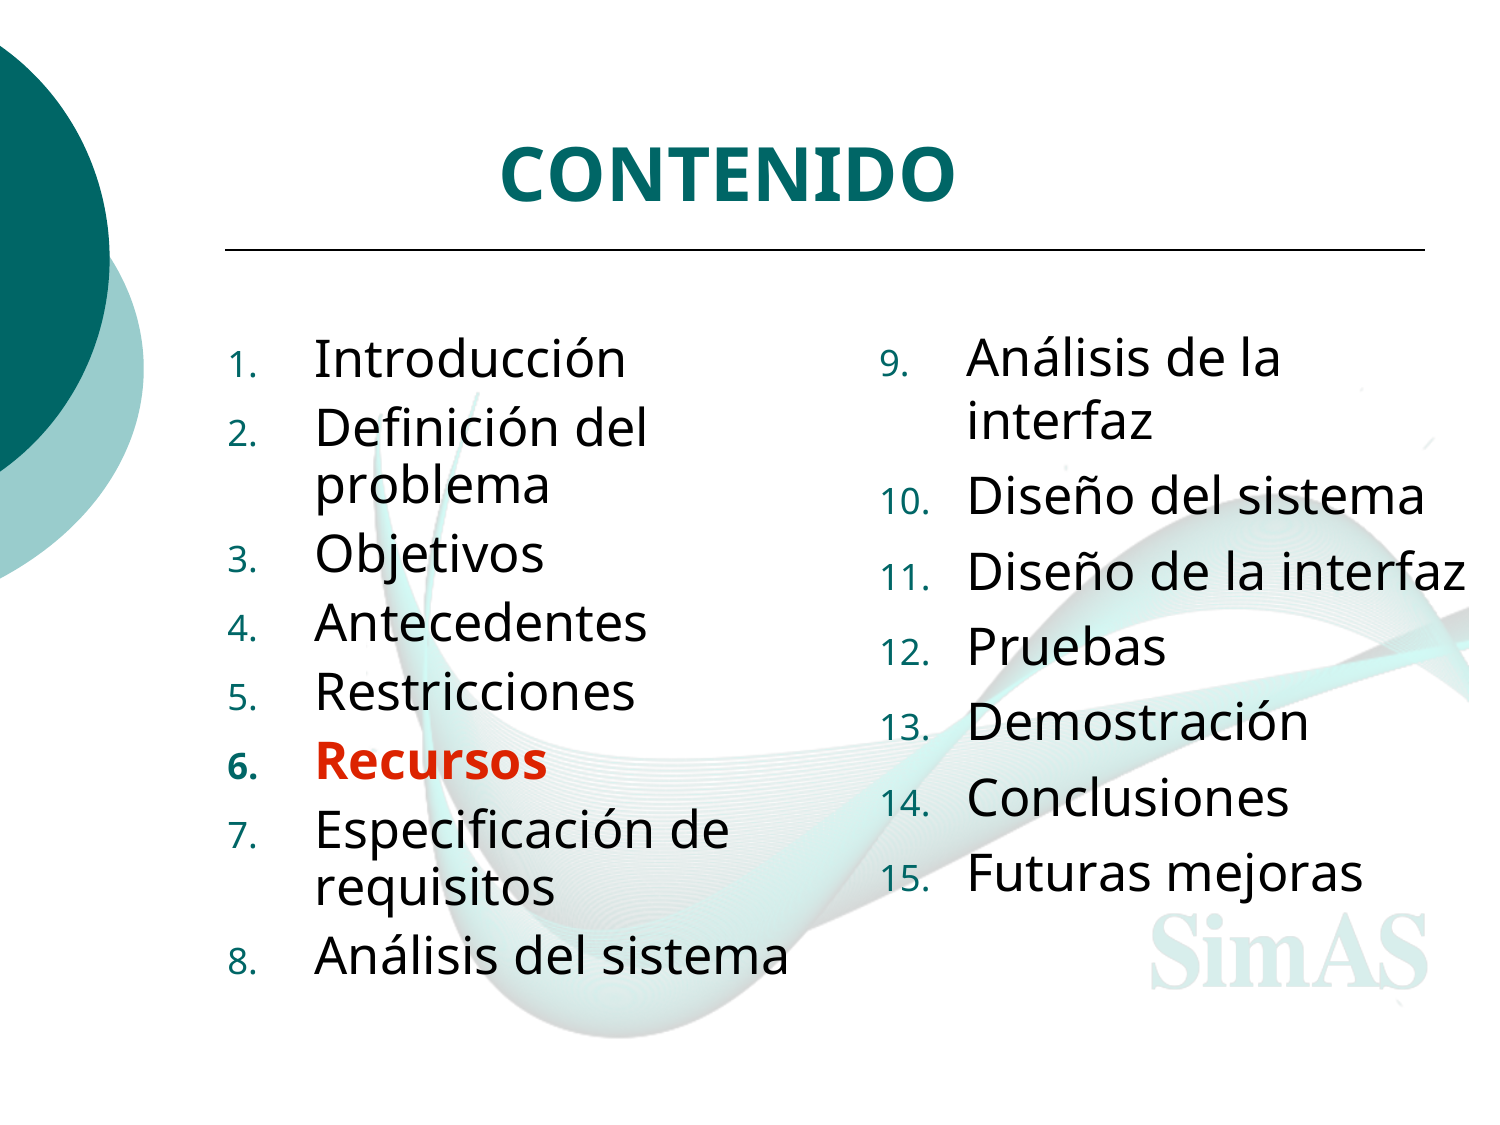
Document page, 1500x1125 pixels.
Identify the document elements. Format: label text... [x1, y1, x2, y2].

title CONTENIDO [484, 118, 1299, 225]
list Introducción Definición del problema Objetivos Antecedentes Restricciones Recursos Especificación de requisitos Análisis del sistema [212, 325, 863, 1063]
picture [366, 386, 1469, 1040]
list Análisis de la interfaz Diseño del sistema Diseño de la interfaz Pruebas Demostración Conclusiones Futuras mejoras [864, 317, 1499, 1040]
